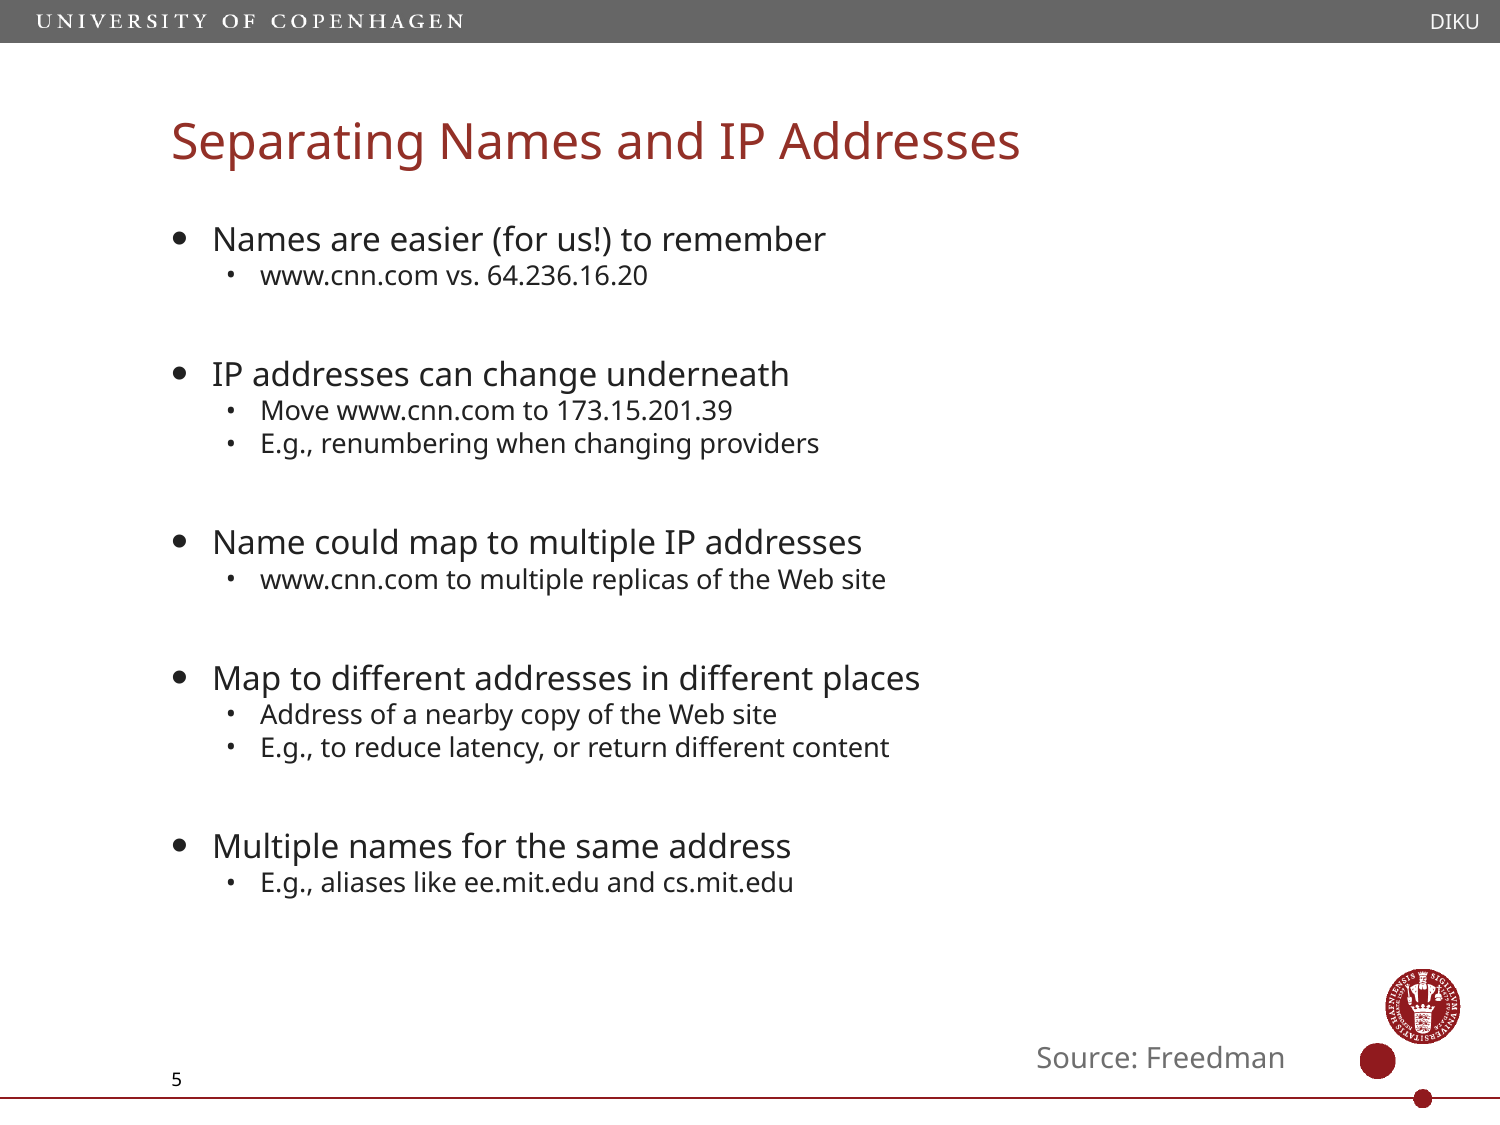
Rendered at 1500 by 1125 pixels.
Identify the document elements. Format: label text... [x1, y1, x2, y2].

text_box Source: Freedman [1021, 1031, 1341, 1083]
list Names are easier (for us!) to remember www.cnn.com vs. 64.236.16.20 IP addresses can change underneath Move www.cnn.com to 173.15.201.39 E.g., renumbering when changing providers Name could map to multiple IP addresses www.cnn.com to multiple replicas of the Web site Map to different addresses in different places Address of a nearby copy of the Web site E.g., to reduce latency, or return different content Multiple names for the same address E.g., aliases like ee.mit.edu and cs.mit.edu [171, 225, 1329, 900]
picture [0, 910, 1500, 1122]
text_box <number> [171, 1067, 522, 1092]
text_box DIKU [469, 0, 1495, 43]
title Separating Names and IP Addresses [171, 75, 1329, 171]
